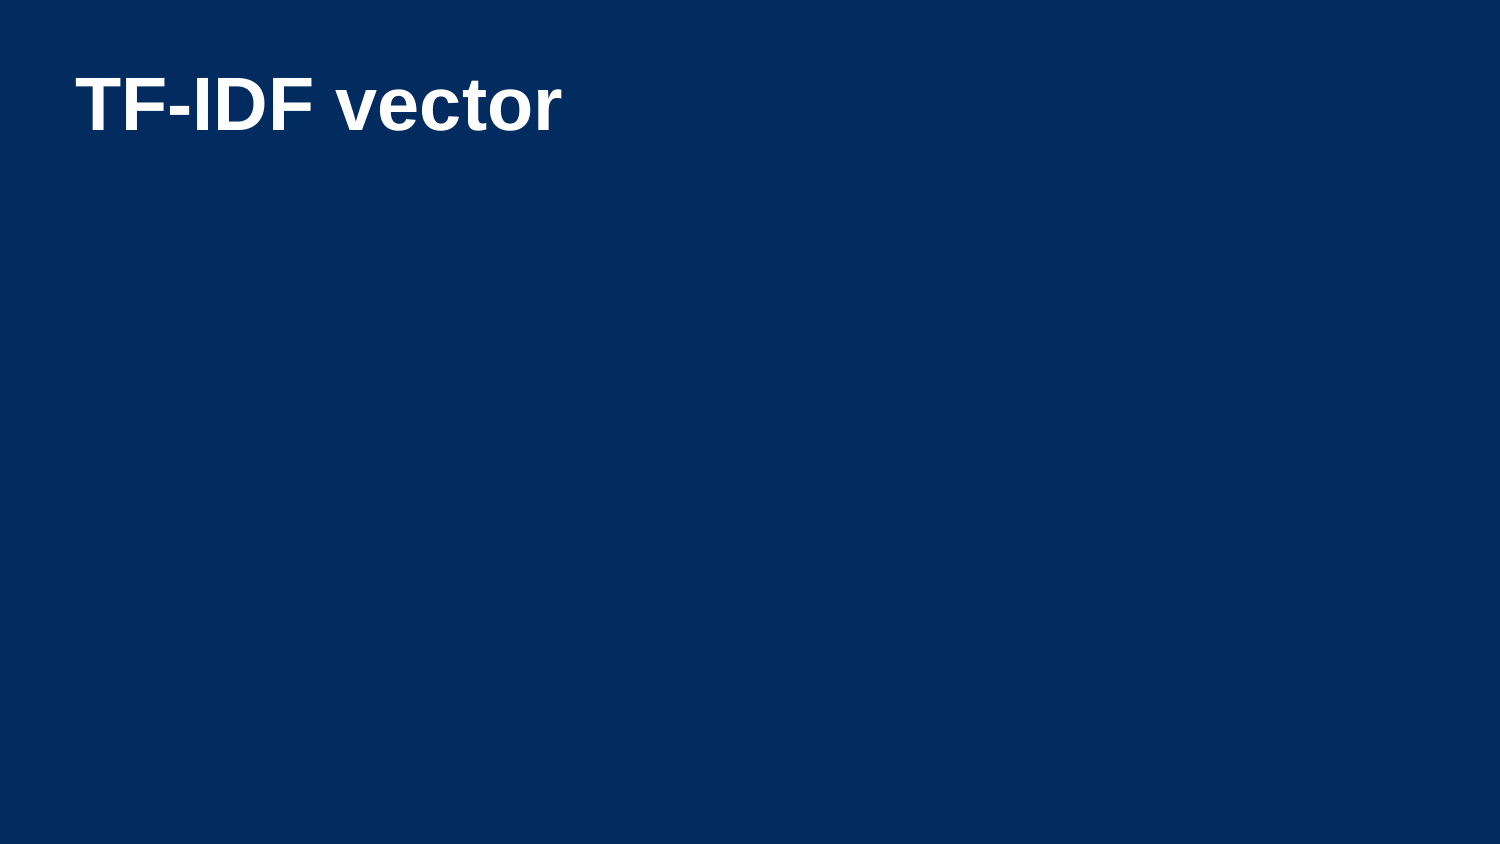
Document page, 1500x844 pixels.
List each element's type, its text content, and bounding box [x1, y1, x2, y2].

title TF-IDF vector [74, 33, 1425, 175]
